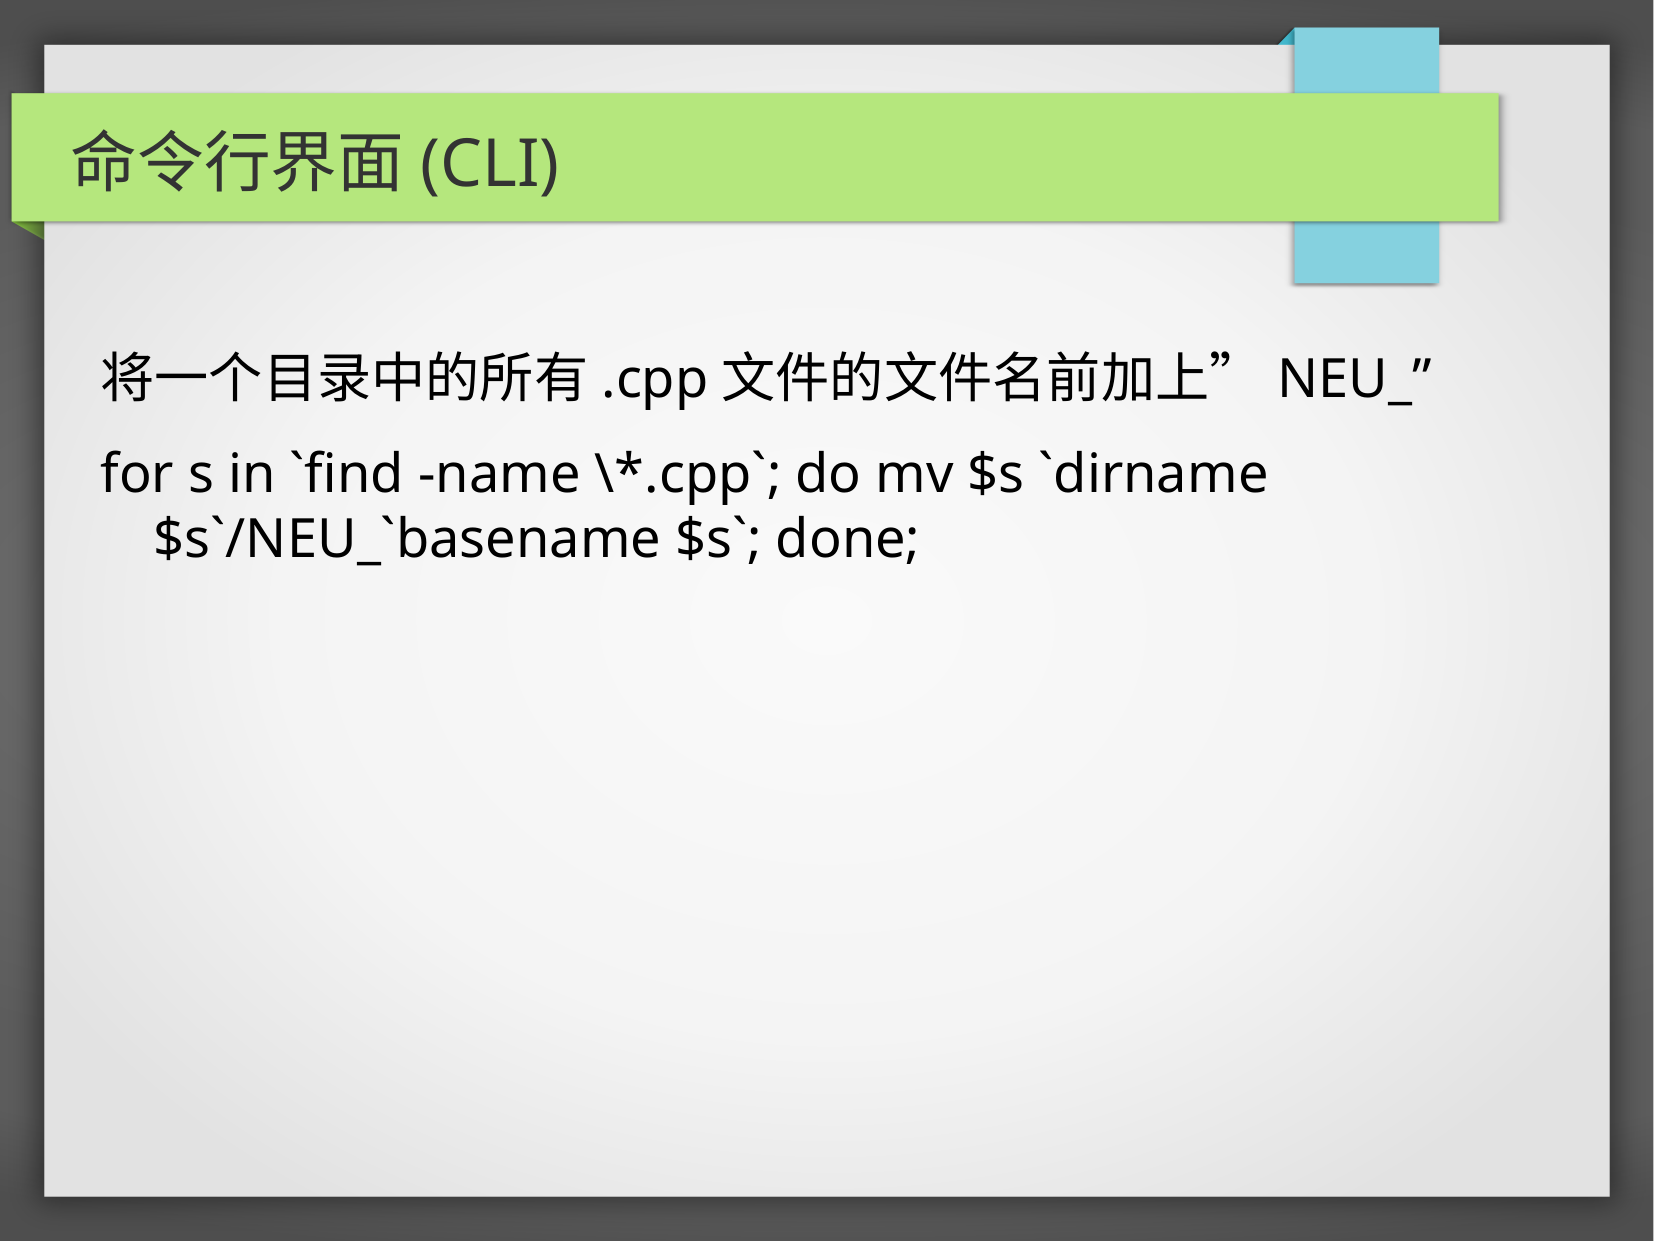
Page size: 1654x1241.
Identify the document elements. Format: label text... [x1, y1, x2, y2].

title 命令行界面(CLI) [70, 106, 1229, 213]
picture [0, 0, 1654, 1241]
list 将一个目录中的所有.cpp文件的文件名前加上”NEU_” for s in `find -name \*.cpp`; do mv $s `dirname $s`/NEU_`basename $s`; done; [82, 343, 1538, 1063]
